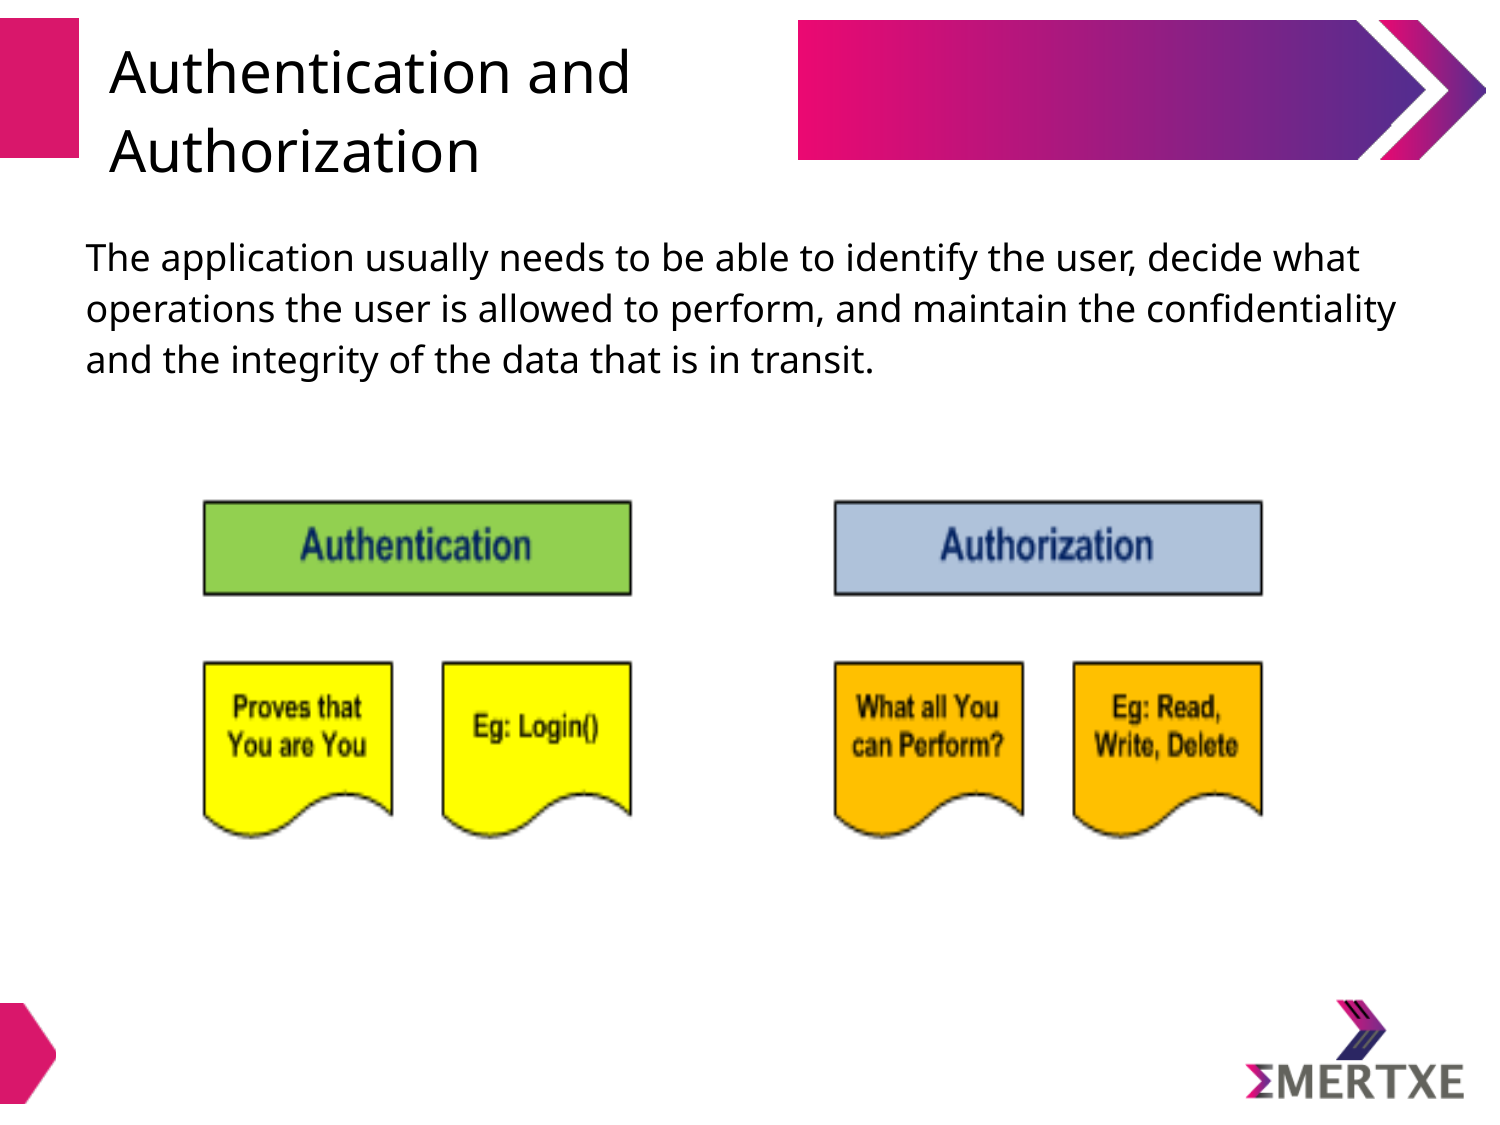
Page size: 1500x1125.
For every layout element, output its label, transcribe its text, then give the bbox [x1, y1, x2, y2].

text_box The application usually needs to be able to identify the user, decide what operations the user is allowed to perform, and maintain the confidentiality and the integrity of the data that is in transit. [70, 224, 1418, 372]
text_box Authentication and Authorization [94, 23, 768, 175]
picture [798, 20, 1486, 160]
picture [177, 436, 1300, 886]
picture [1245, 996, 1465, 1099]
